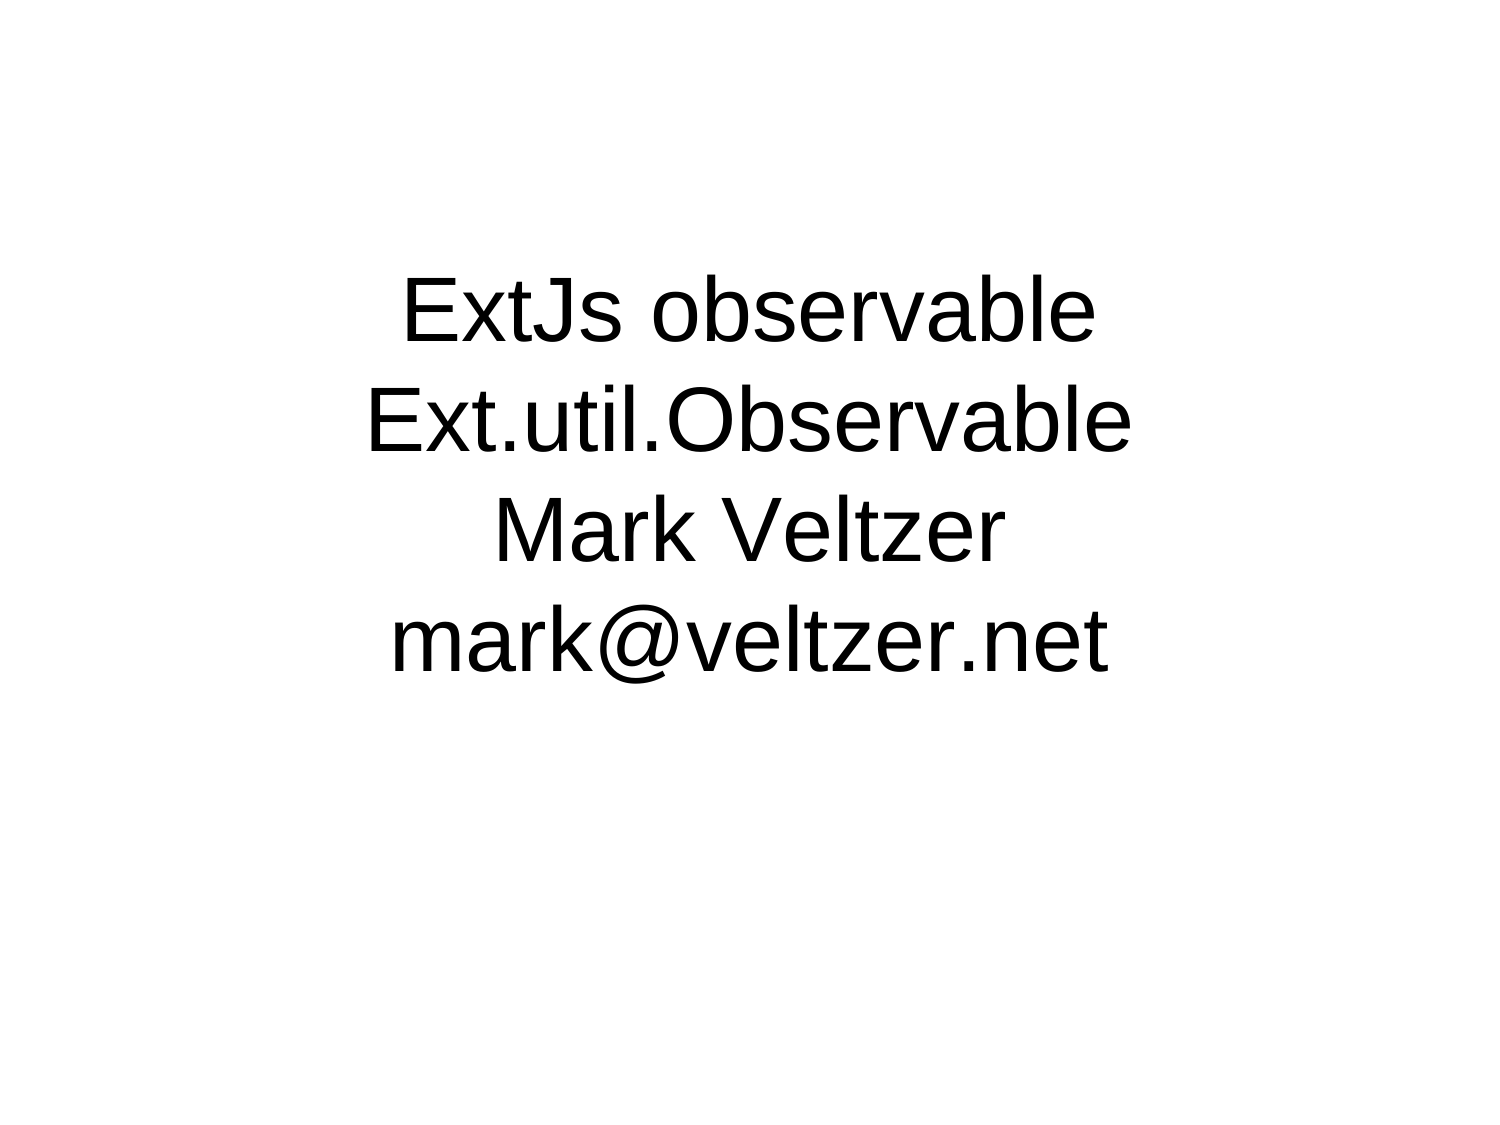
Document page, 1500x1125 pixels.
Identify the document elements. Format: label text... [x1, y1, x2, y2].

title ExtJs observable Ext.util.Observable Mark Veltzer mark@veltzer.net [112, 242, 1388, 698]
